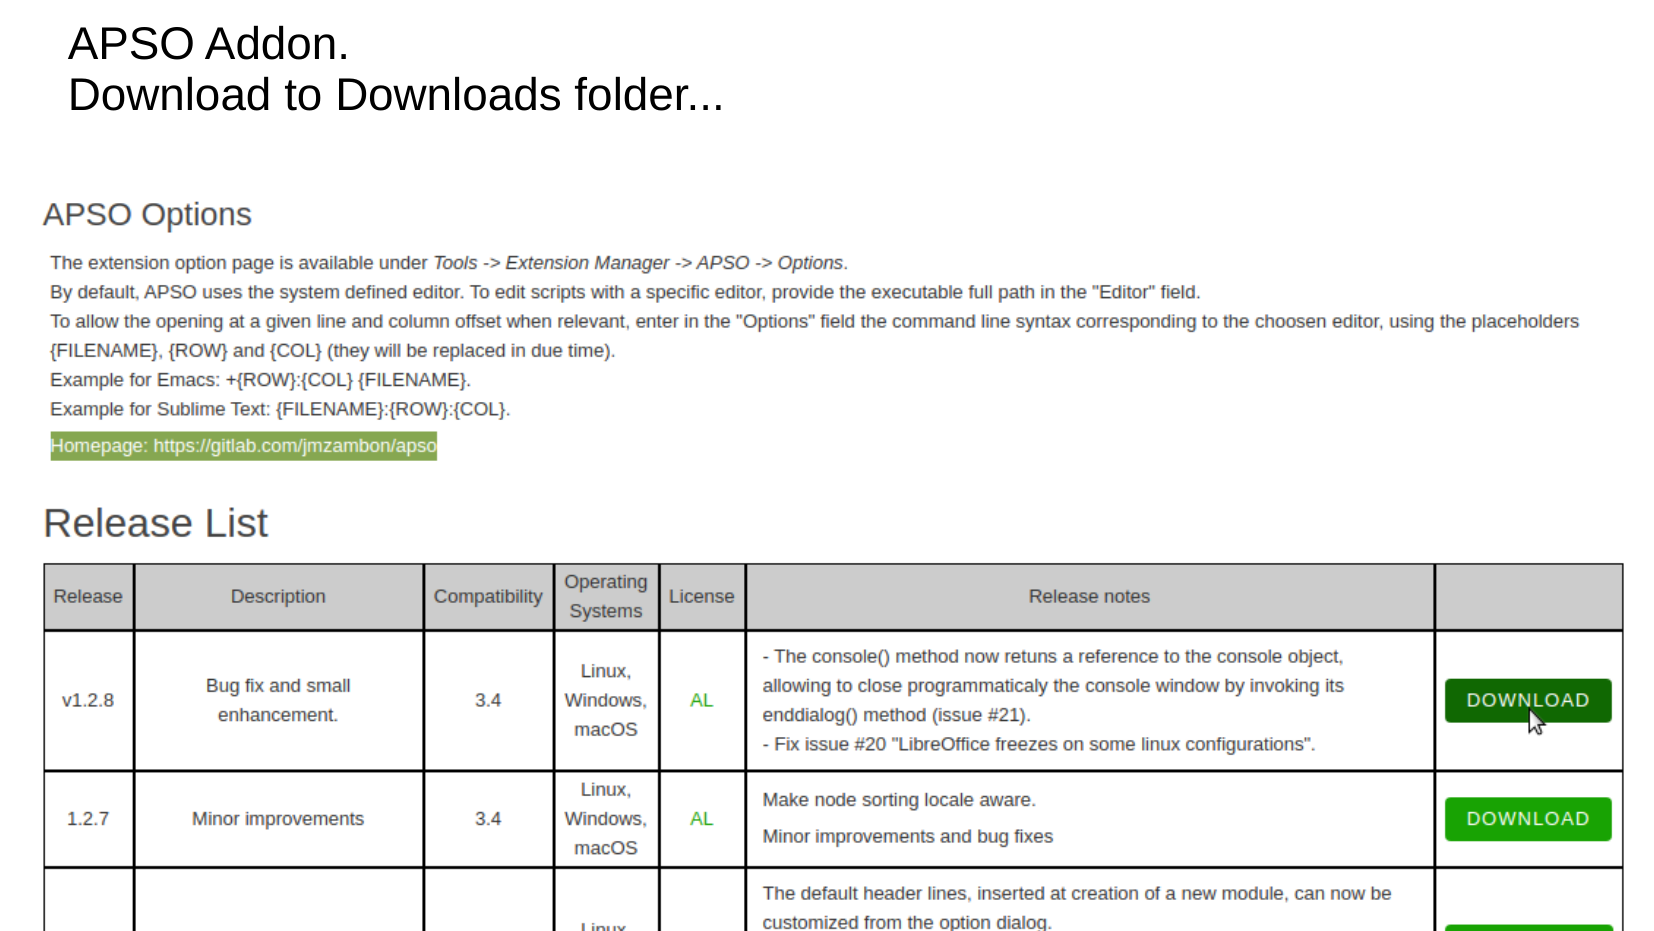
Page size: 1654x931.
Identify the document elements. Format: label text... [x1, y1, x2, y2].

picture [20, 193, 1639, 931]
subtitle APSO Addon. Download to Downloads folder... [67, 17, 1557, 172]
